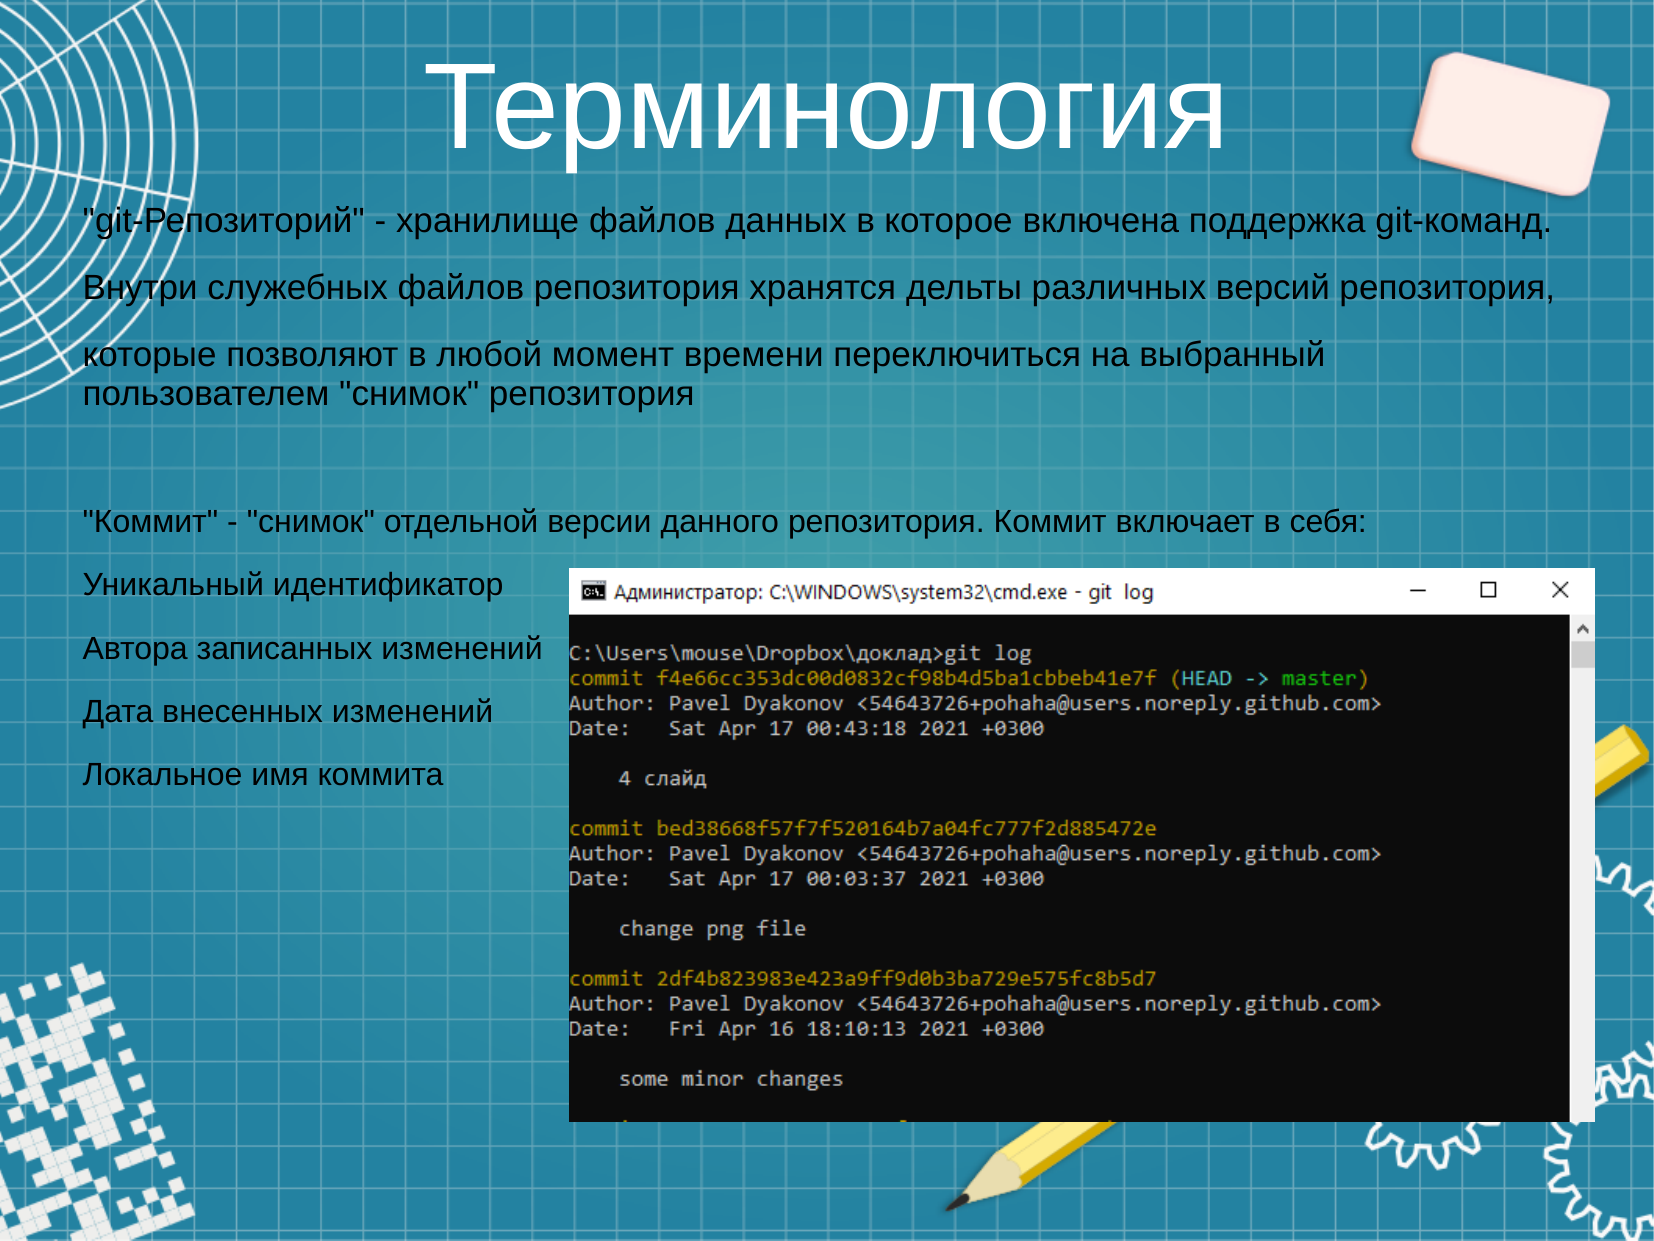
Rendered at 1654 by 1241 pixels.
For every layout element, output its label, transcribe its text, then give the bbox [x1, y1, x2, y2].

title Терминология [82, 0, 1571, 200]
picture [0, 0, 1654, 1241]
list "git-Репозиторий" - хранилище файлов данных в которое включена поддержка git-команд. Внутри служебных файлов репозитория хранятся дельты различных версий репозитория, которые позволяют в любой момент времени переключиться на выбранный пользователем "снимок" репозитория "Коммит" - "снимок" отдельной версии данного репозитория. Коммит включает в себя: Уникальный идентификатор Автора записанных изменений Дата внесенных изменений Локальное имя коммита [82, 200, 1571, 804]
